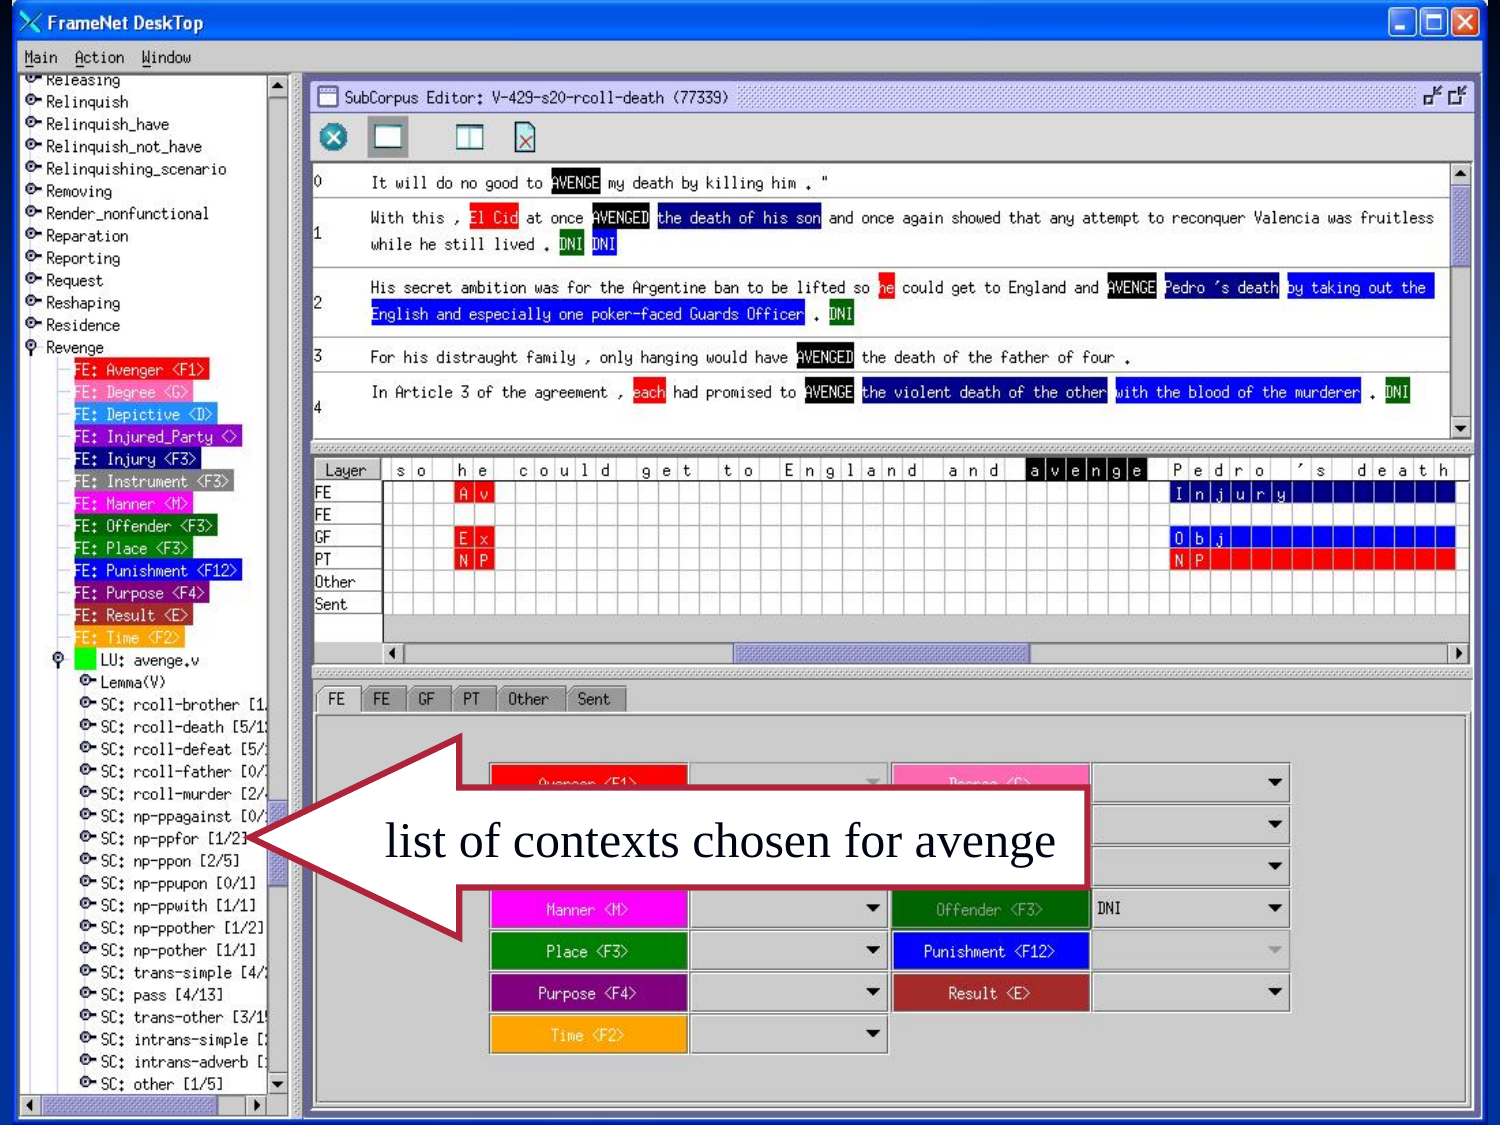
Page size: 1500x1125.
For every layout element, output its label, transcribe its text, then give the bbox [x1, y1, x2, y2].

picture [12, 0, 1488, 1125]
text_box list of contexts chosen for avenge [249, 737, 1088, 938]
